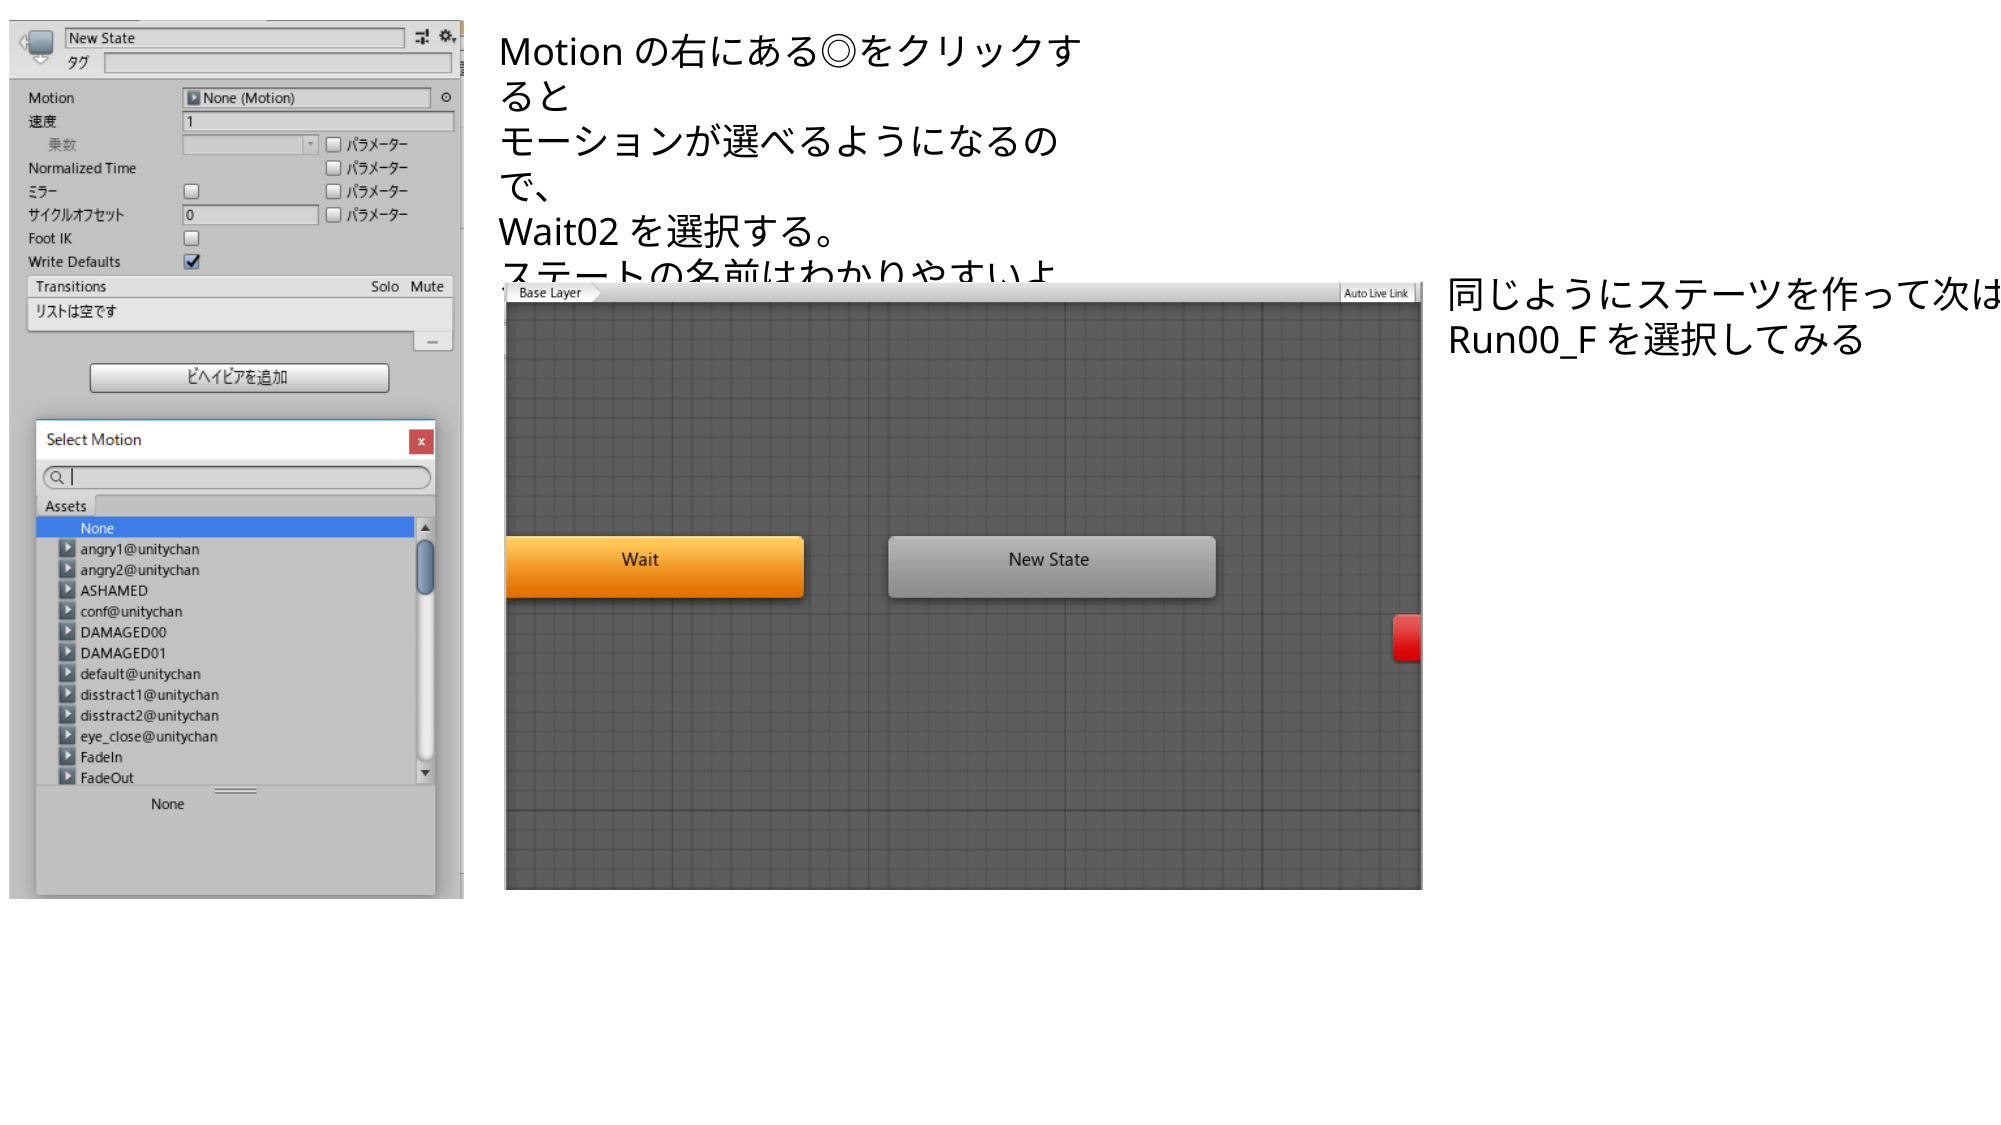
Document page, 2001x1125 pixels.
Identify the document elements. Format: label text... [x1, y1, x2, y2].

picture [9, 20, 464, 899]
picture [504, 282, 1423, 890]
text_box Motionの右にある◎をクリックすると モーションが選べるようになるので、 Wait02を選択する。 ステートの名前はわかりやすいように変えておく [483, 20, 1110, 263]
text_box 同じようにステーツを作って次は Run00_Fを選択してみる [1432, 263, 2000, 370]
